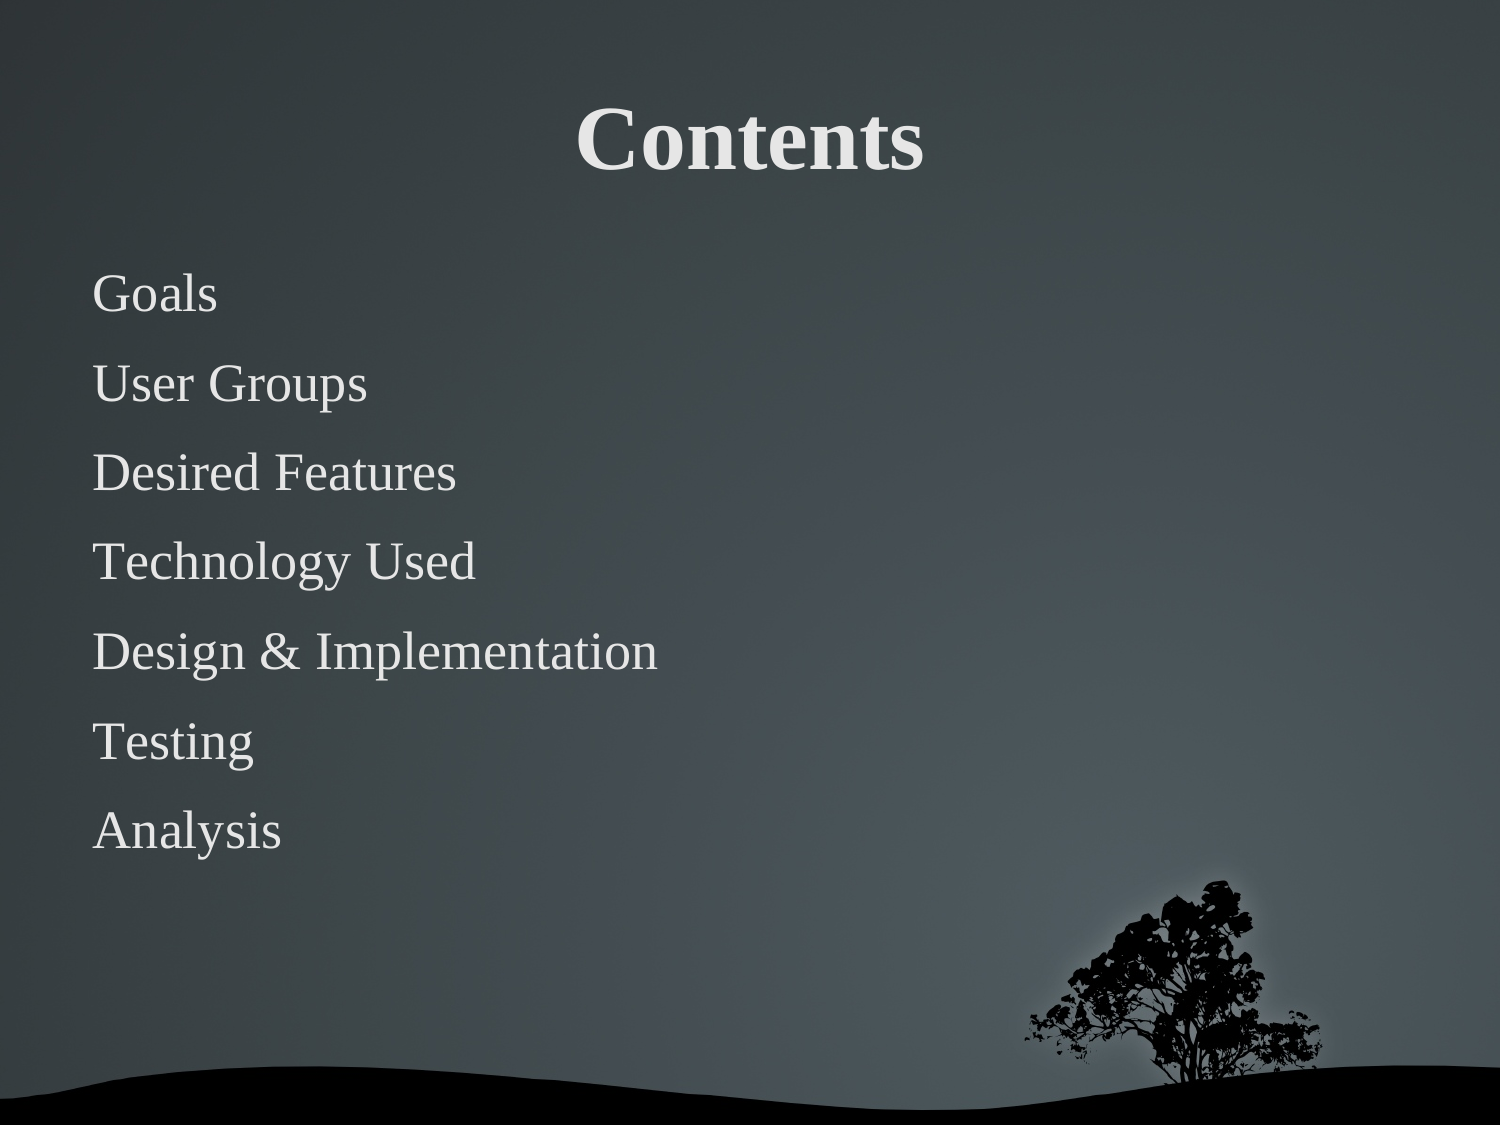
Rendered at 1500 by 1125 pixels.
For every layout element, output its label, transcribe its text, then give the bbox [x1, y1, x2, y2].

picture [0, 0, 1500, 1125]
list Goals User Groups Desired Features Technology Used Design & Implementation Testing Analysis [75, 263, 1425, 1006]
title Contents [75, 37, 1425, 241]
